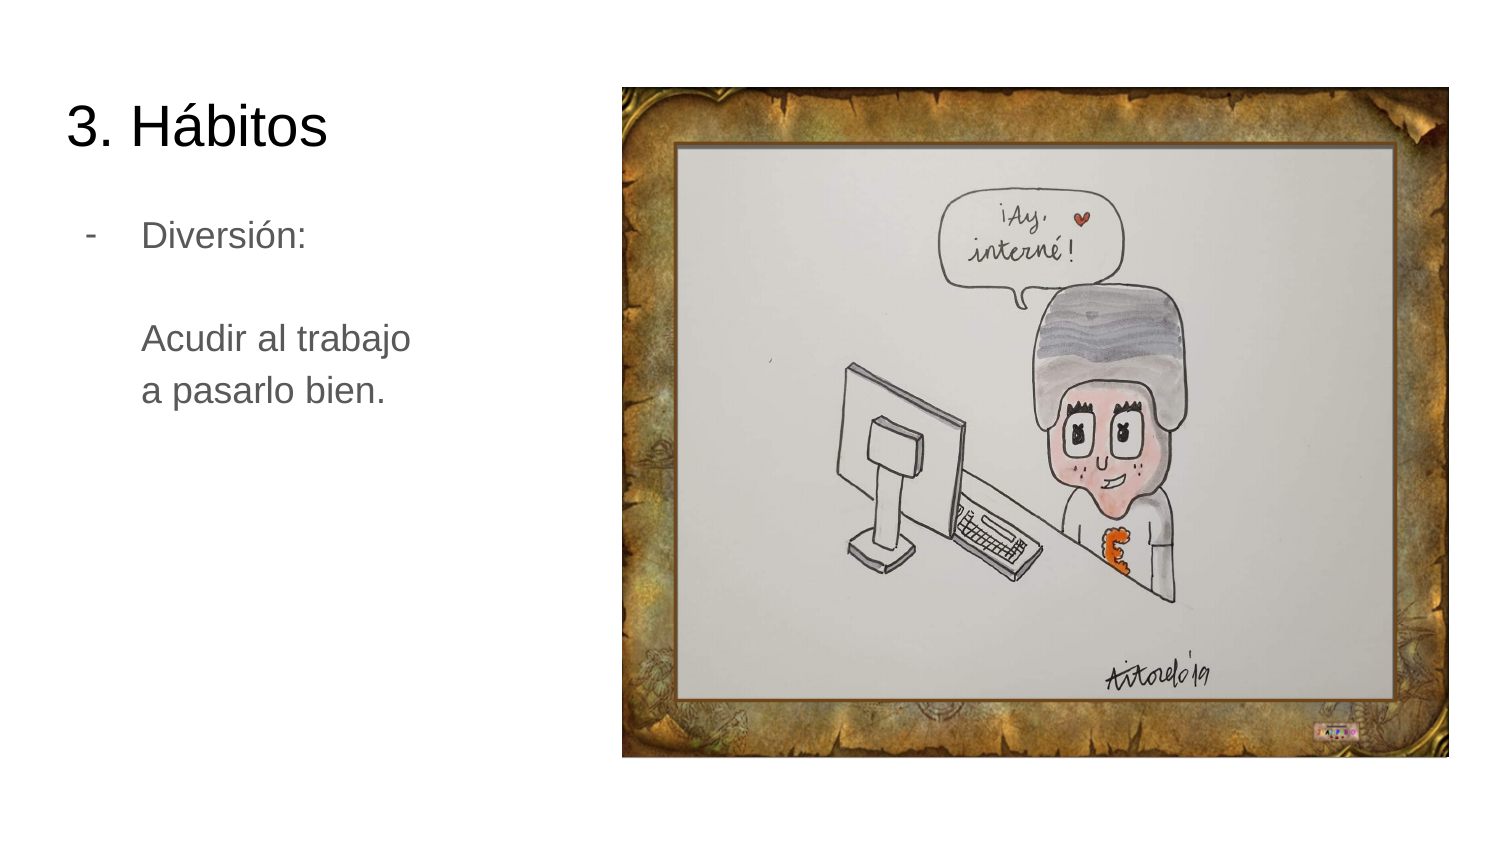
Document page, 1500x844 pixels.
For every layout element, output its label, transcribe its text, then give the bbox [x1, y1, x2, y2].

list Diversión: Acudir al trabajo a pasarlo bien. [51, 189, 622, 750]
picture [622, 87, 1449, 757]
title 3. Hábitos [51, 72, 1449, 167]
